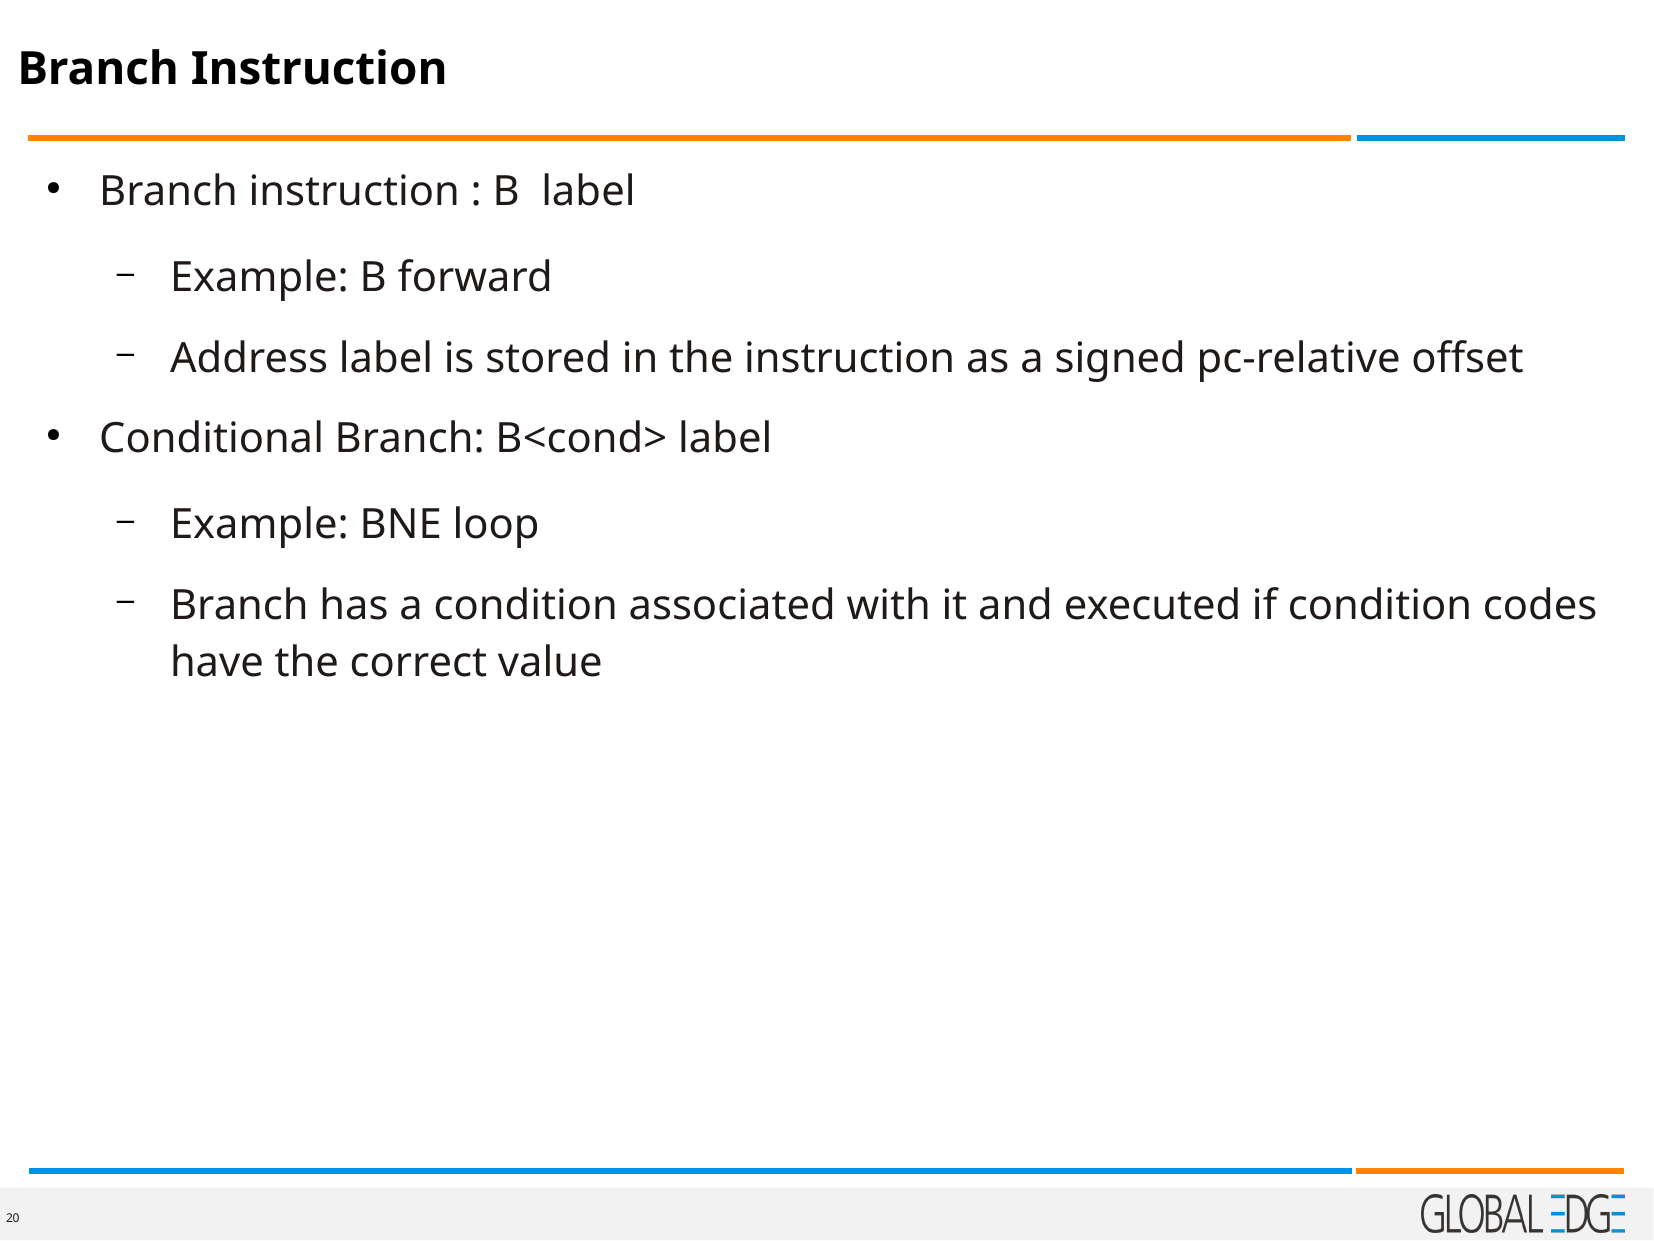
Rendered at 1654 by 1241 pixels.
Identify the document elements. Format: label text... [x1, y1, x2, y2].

list Branch instruction : B label Example: B forward Address label is stored in the instruction as a signed pc-relative offset Conditional Branch: B<cond> label Example: BNE loop Branch has a condition associated with it and executed if condition codes have the correct value [28, 160, 1625, 1153]
title Branch Instruction [17, 18, 1499, 115]
picture [1421, 1194, 1625, 1233]
